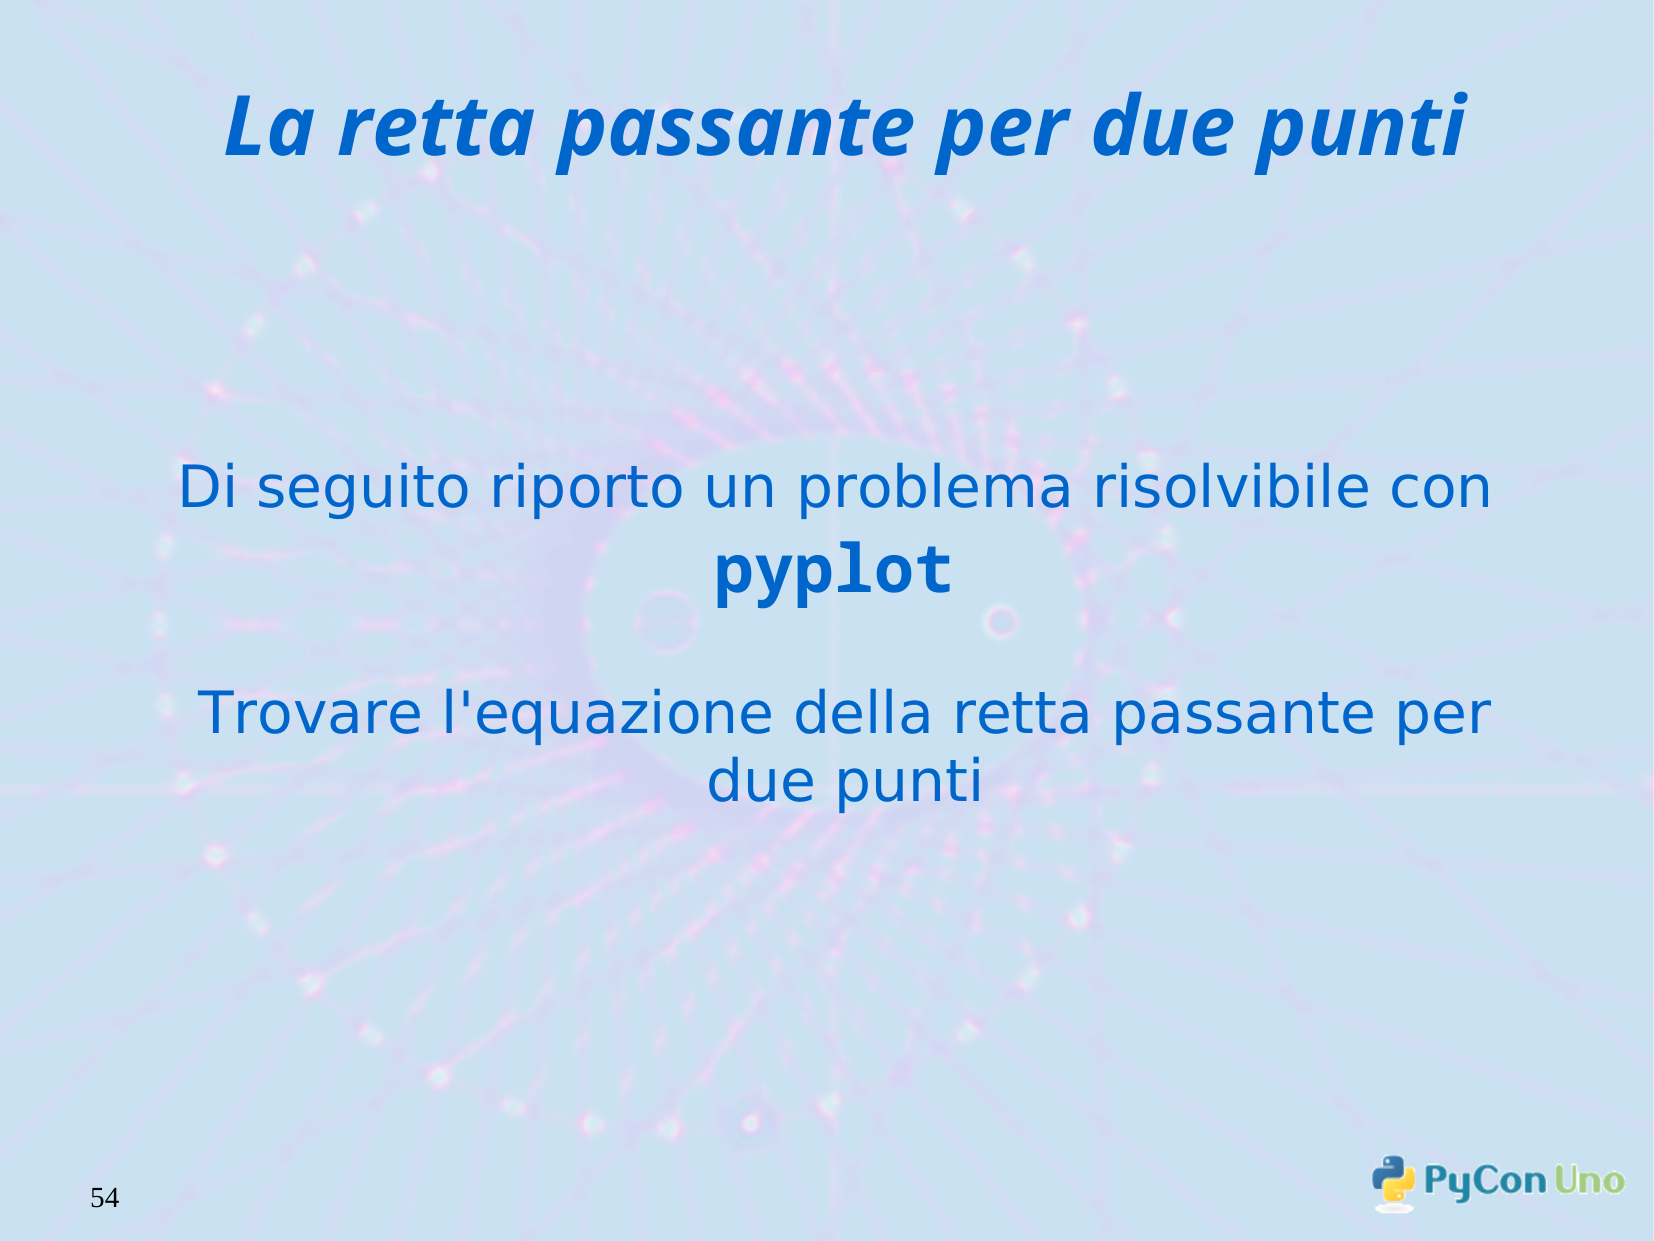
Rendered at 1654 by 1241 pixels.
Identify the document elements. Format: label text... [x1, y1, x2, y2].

picture [0, 0, 1654, 1241]
subtitle Di seguito riporto un problema risolvibile con pyplot Trovare l'equazione della retta passante per due punti [150, 282, 1541, 1064]
title La retta passante per due punti [139, 19, 1552, 227]
